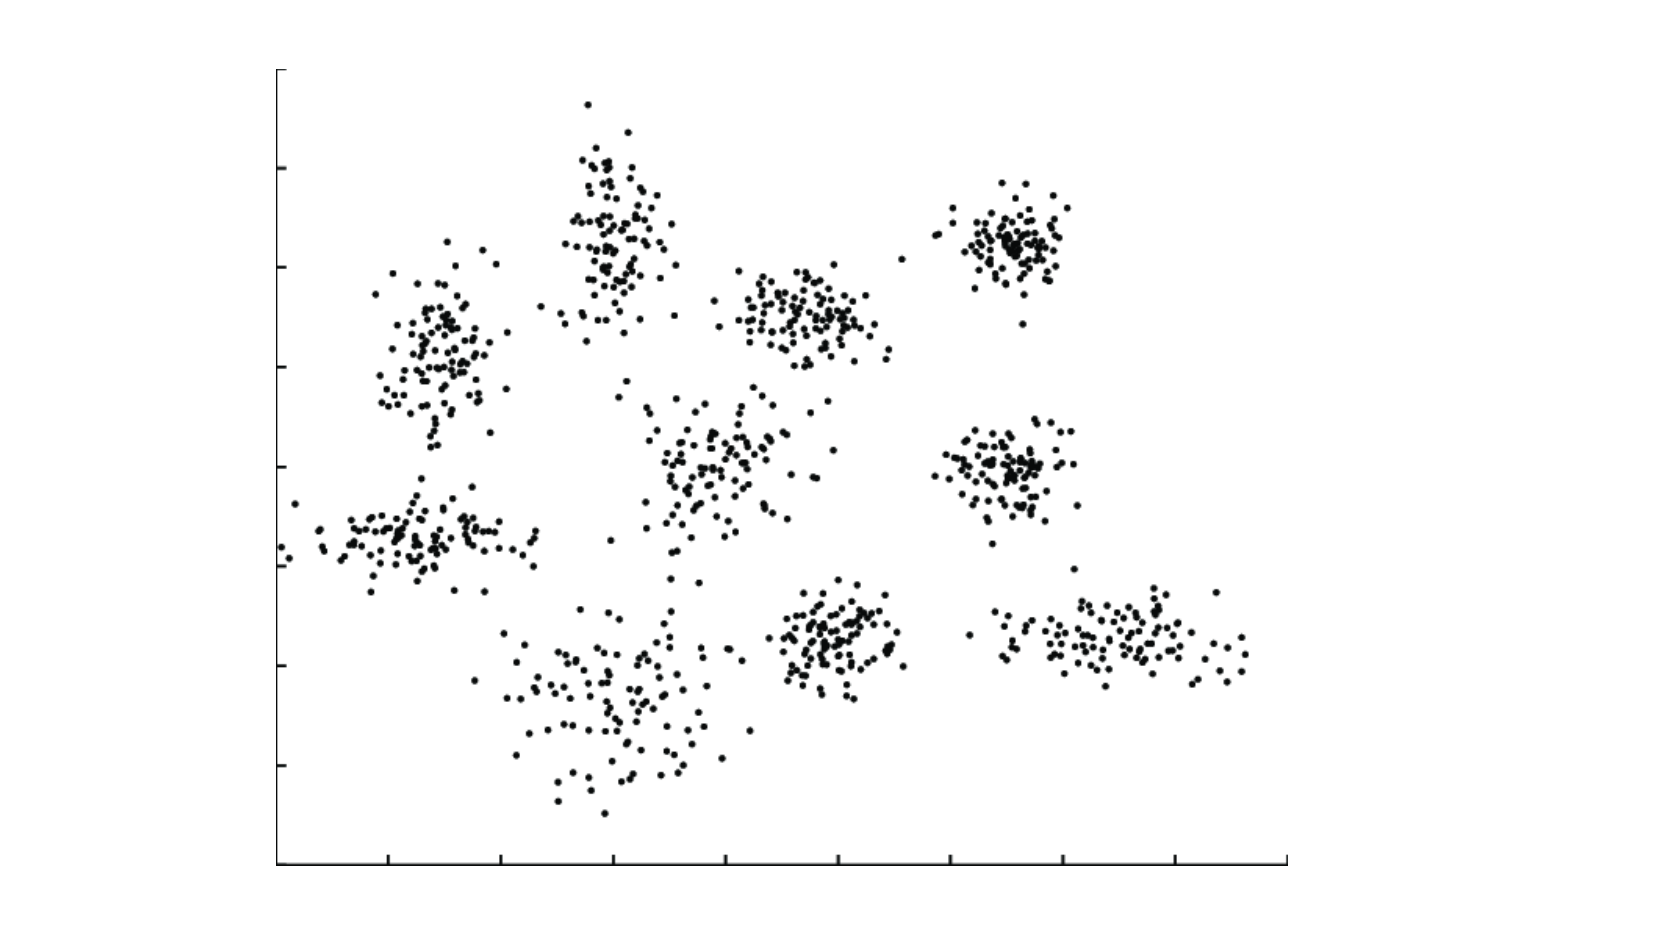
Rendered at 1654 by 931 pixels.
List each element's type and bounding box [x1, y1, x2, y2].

picture [276, 69, 1288, 867]
